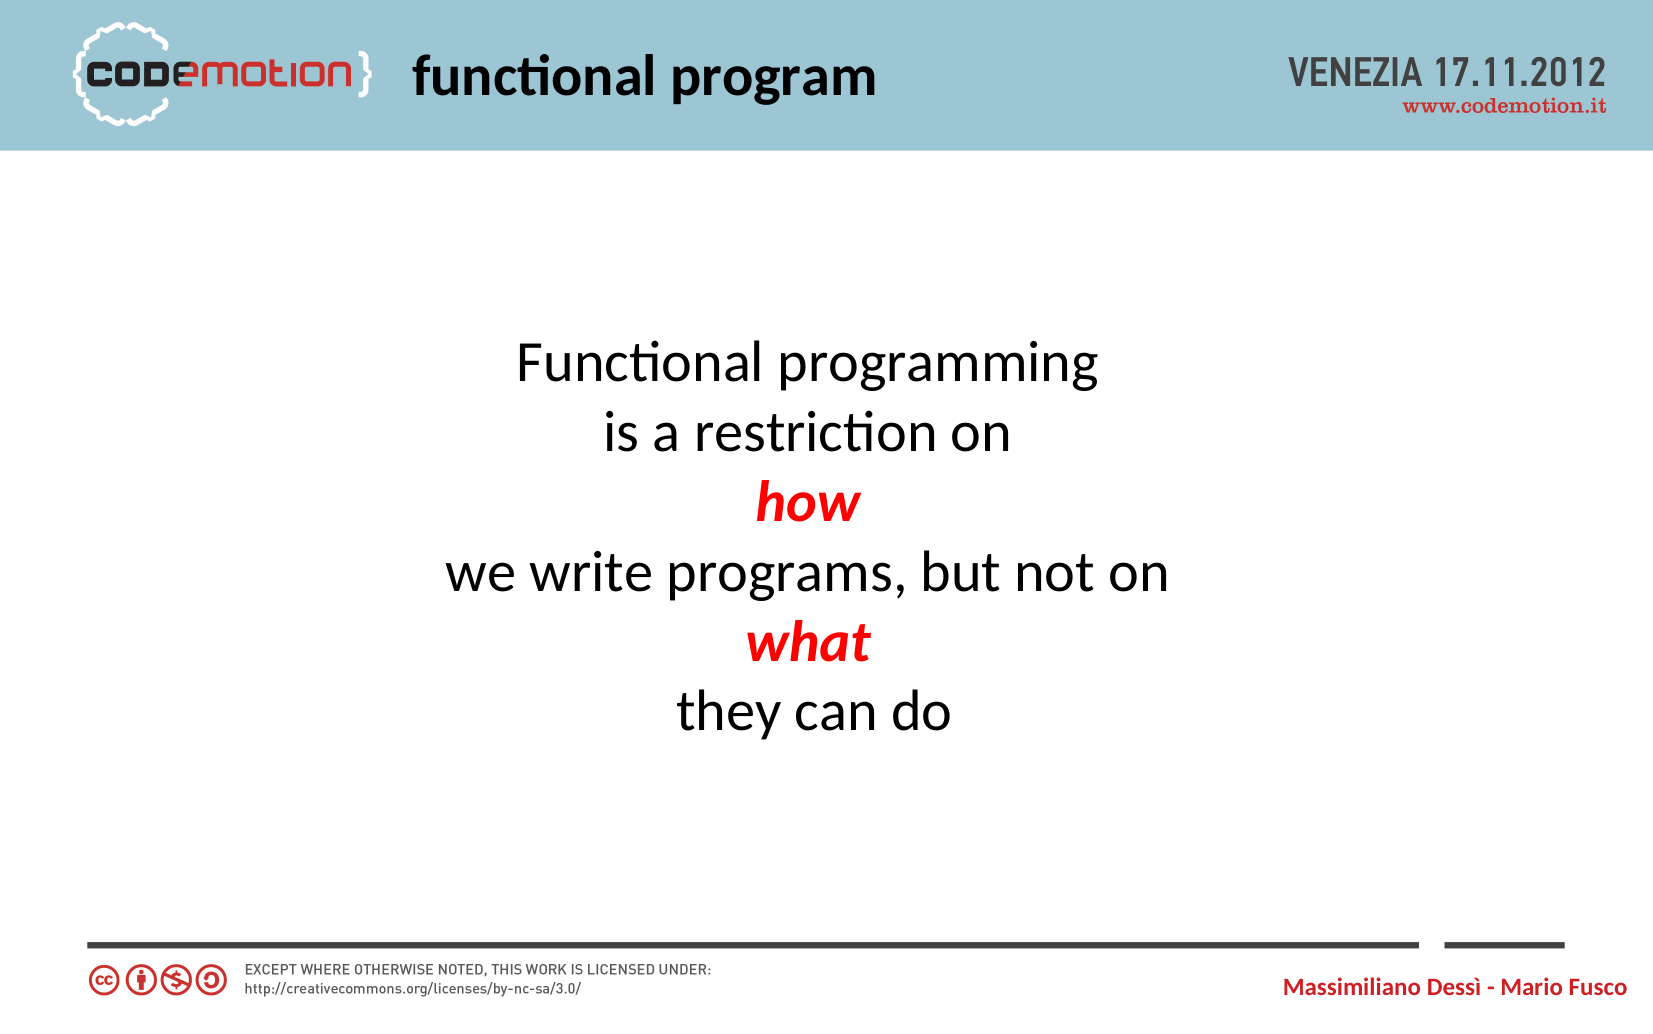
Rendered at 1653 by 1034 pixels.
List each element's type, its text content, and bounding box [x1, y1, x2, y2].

picture [0, 0, 1653, 1034]
text_box Functional programming is a restriction on how we write programs, but not on what they can do [165, 315, 1465, 751]
text_box functional program [225, 30, 1321, 145]
